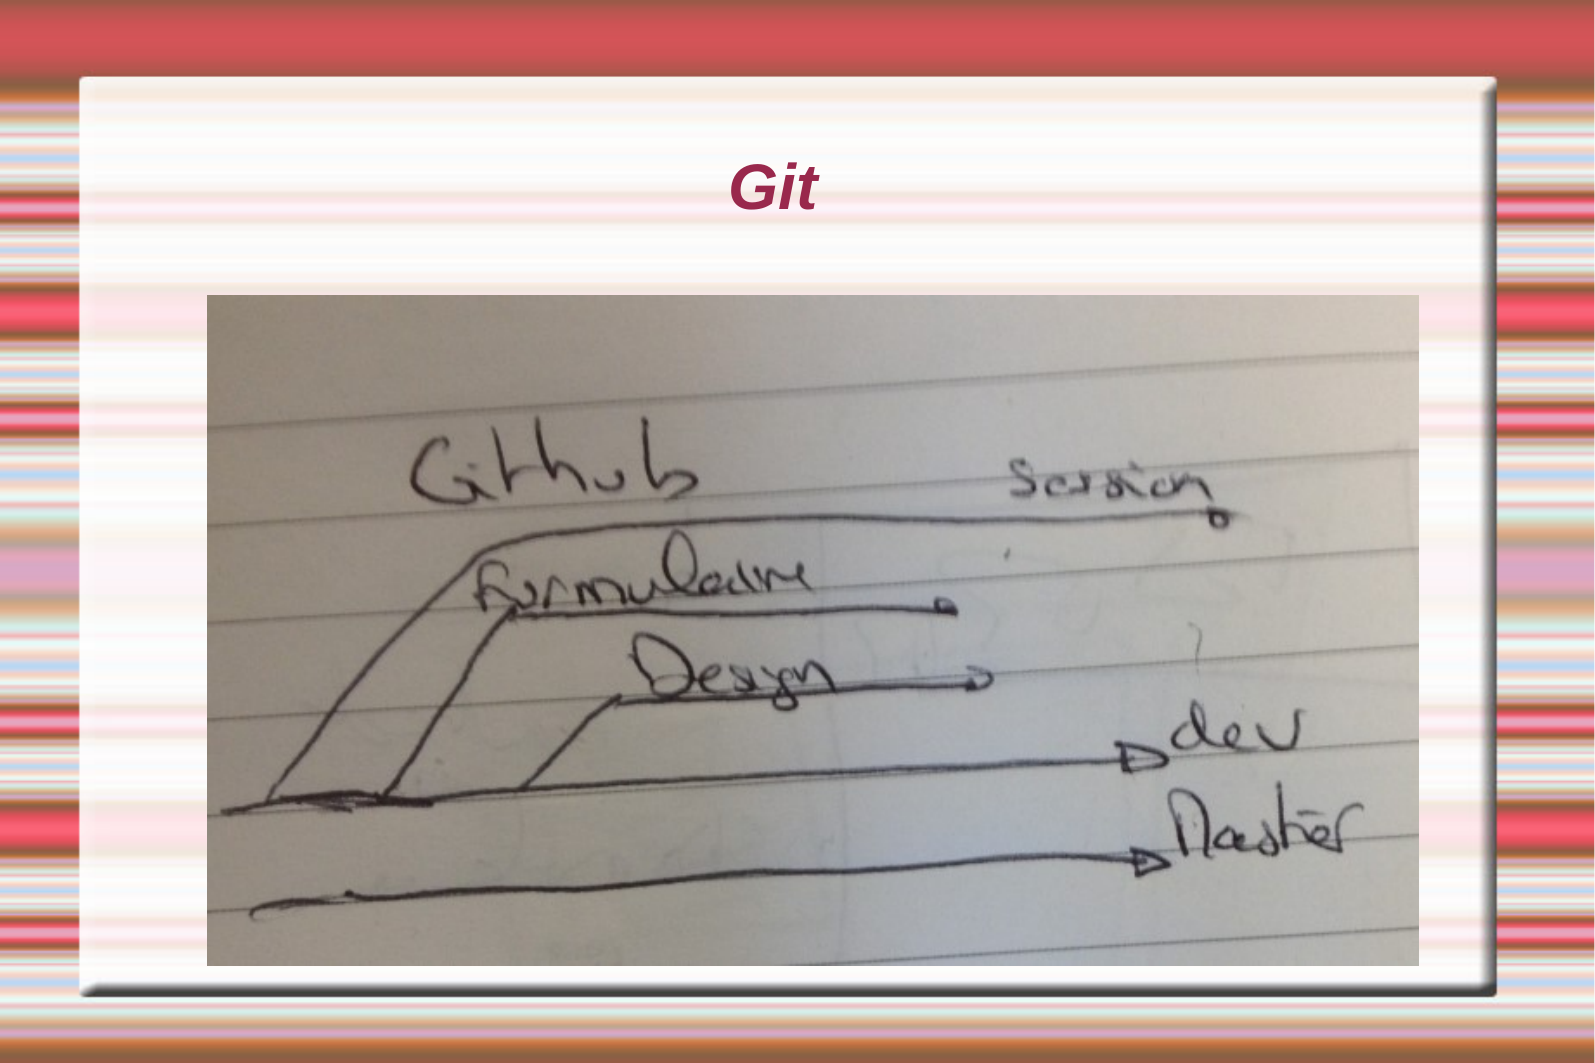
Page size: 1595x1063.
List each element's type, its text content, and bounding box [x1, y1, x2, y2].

picture [0, 0, 1595, 1063]
title Git [85, 98, 1479, 276]
